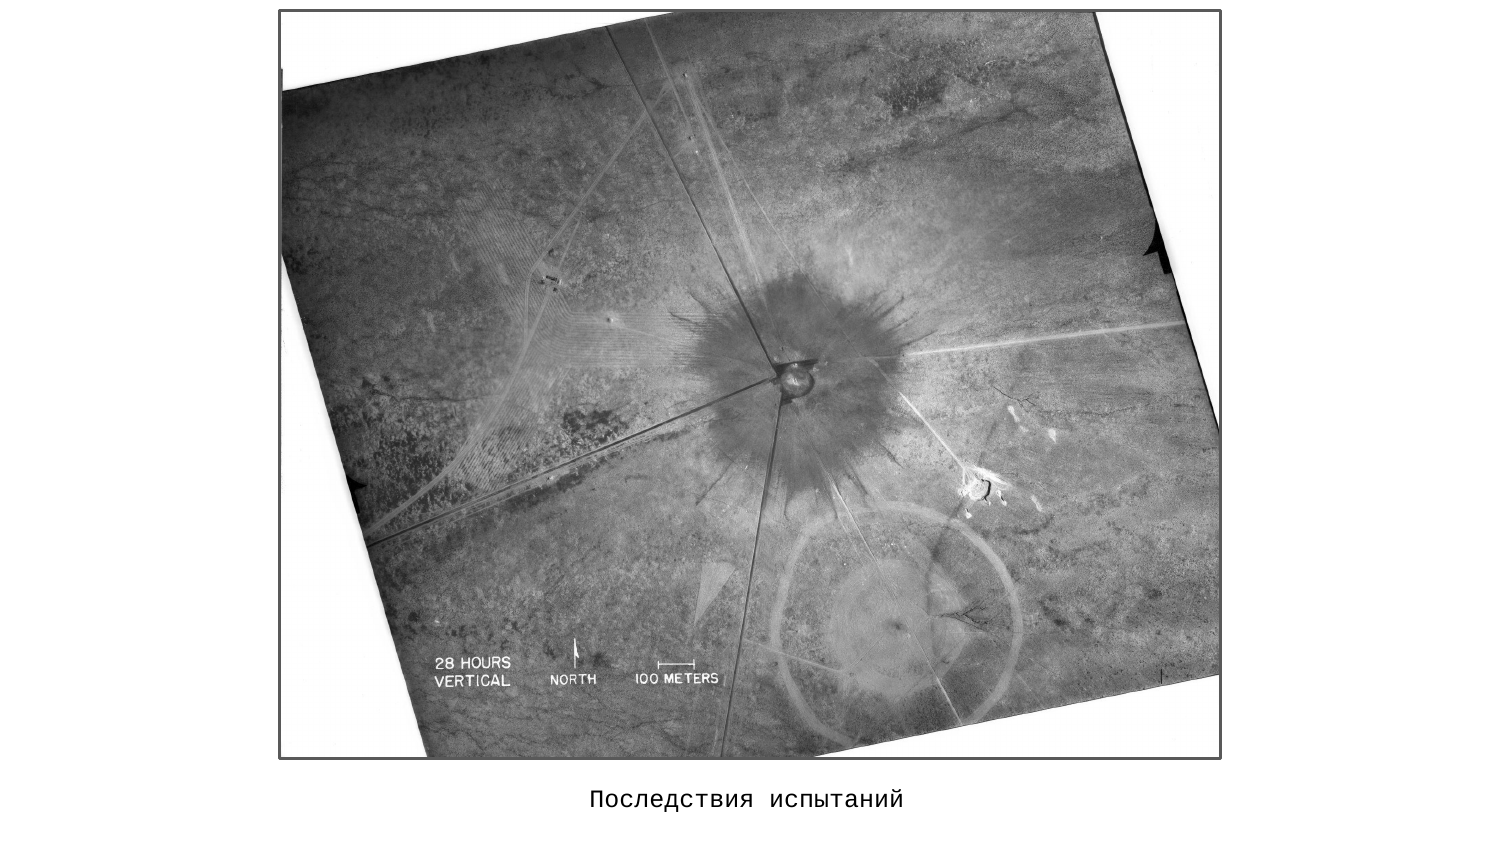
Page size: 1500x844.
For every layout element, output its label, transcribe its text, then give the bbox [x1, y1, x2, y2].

text_box Последствия испытаний [574, 767, 926, 828]
picture [281, 12, 1219, 758]
